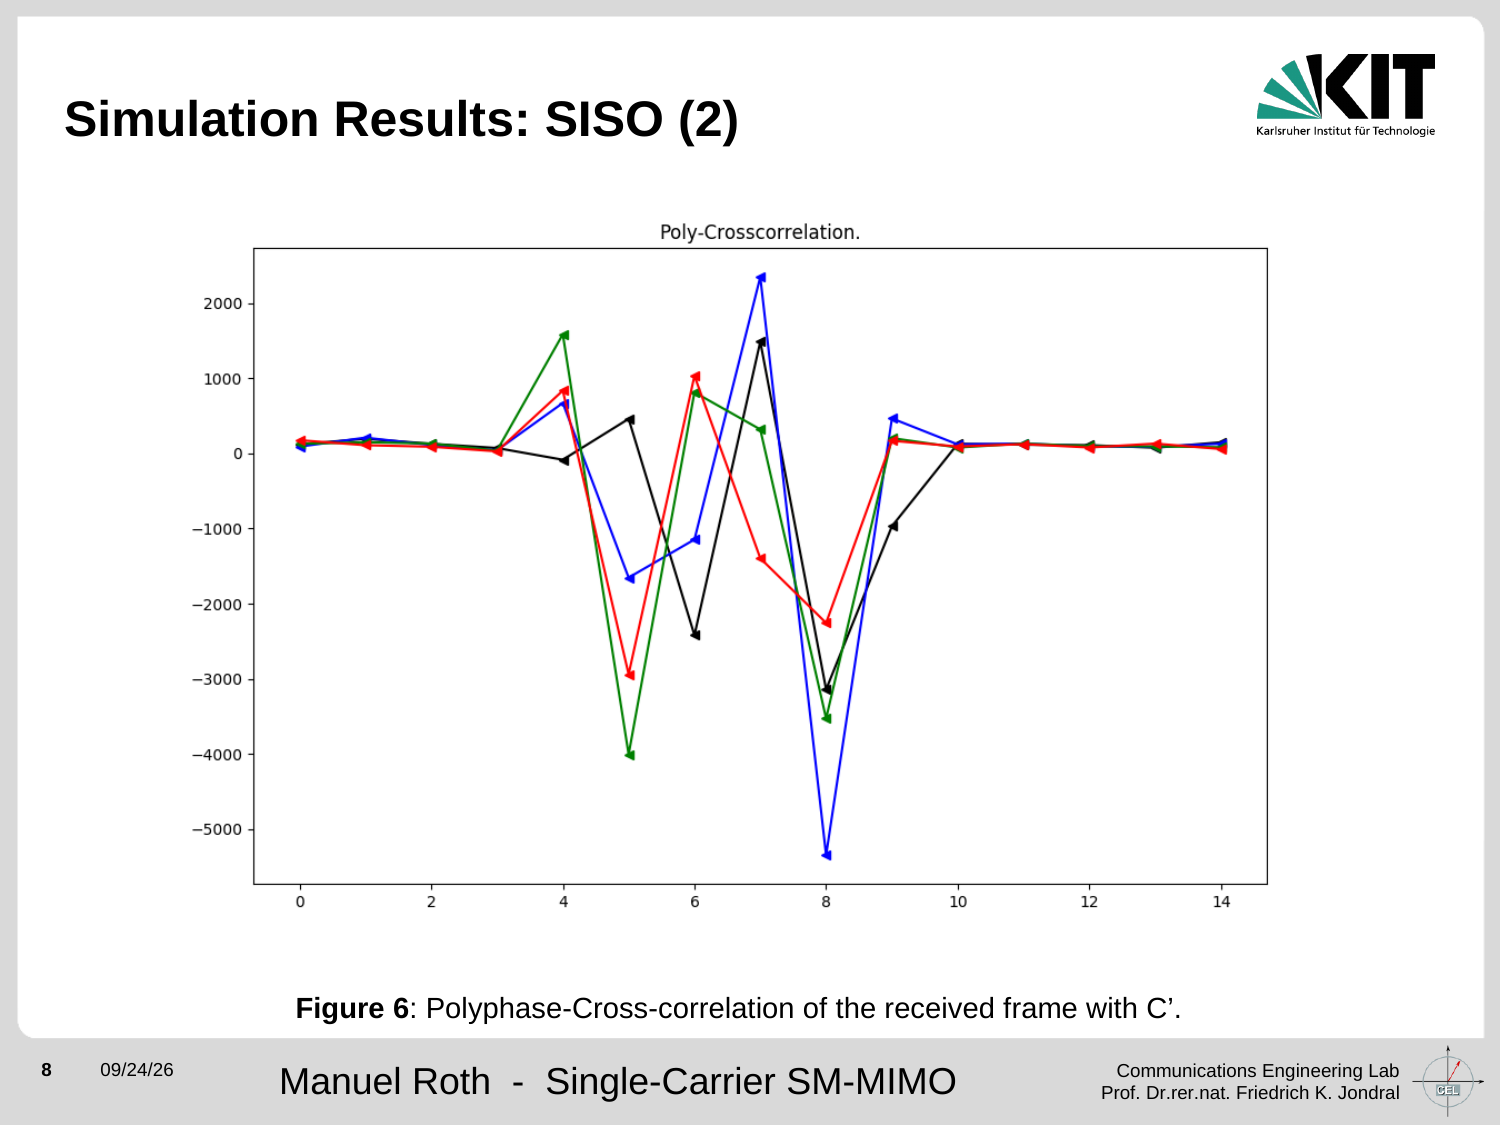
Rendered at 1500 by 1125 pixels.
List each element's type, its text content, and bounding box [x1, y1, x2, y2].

text_box Figure 6: Polyphase-Cross-correlation of the received frame with C’. [237, 981, 1243, 1067]
title Simulation Results: SISO (2) [64, 54, 1198, 147]
picture [0, 0, 1500, 1125]
